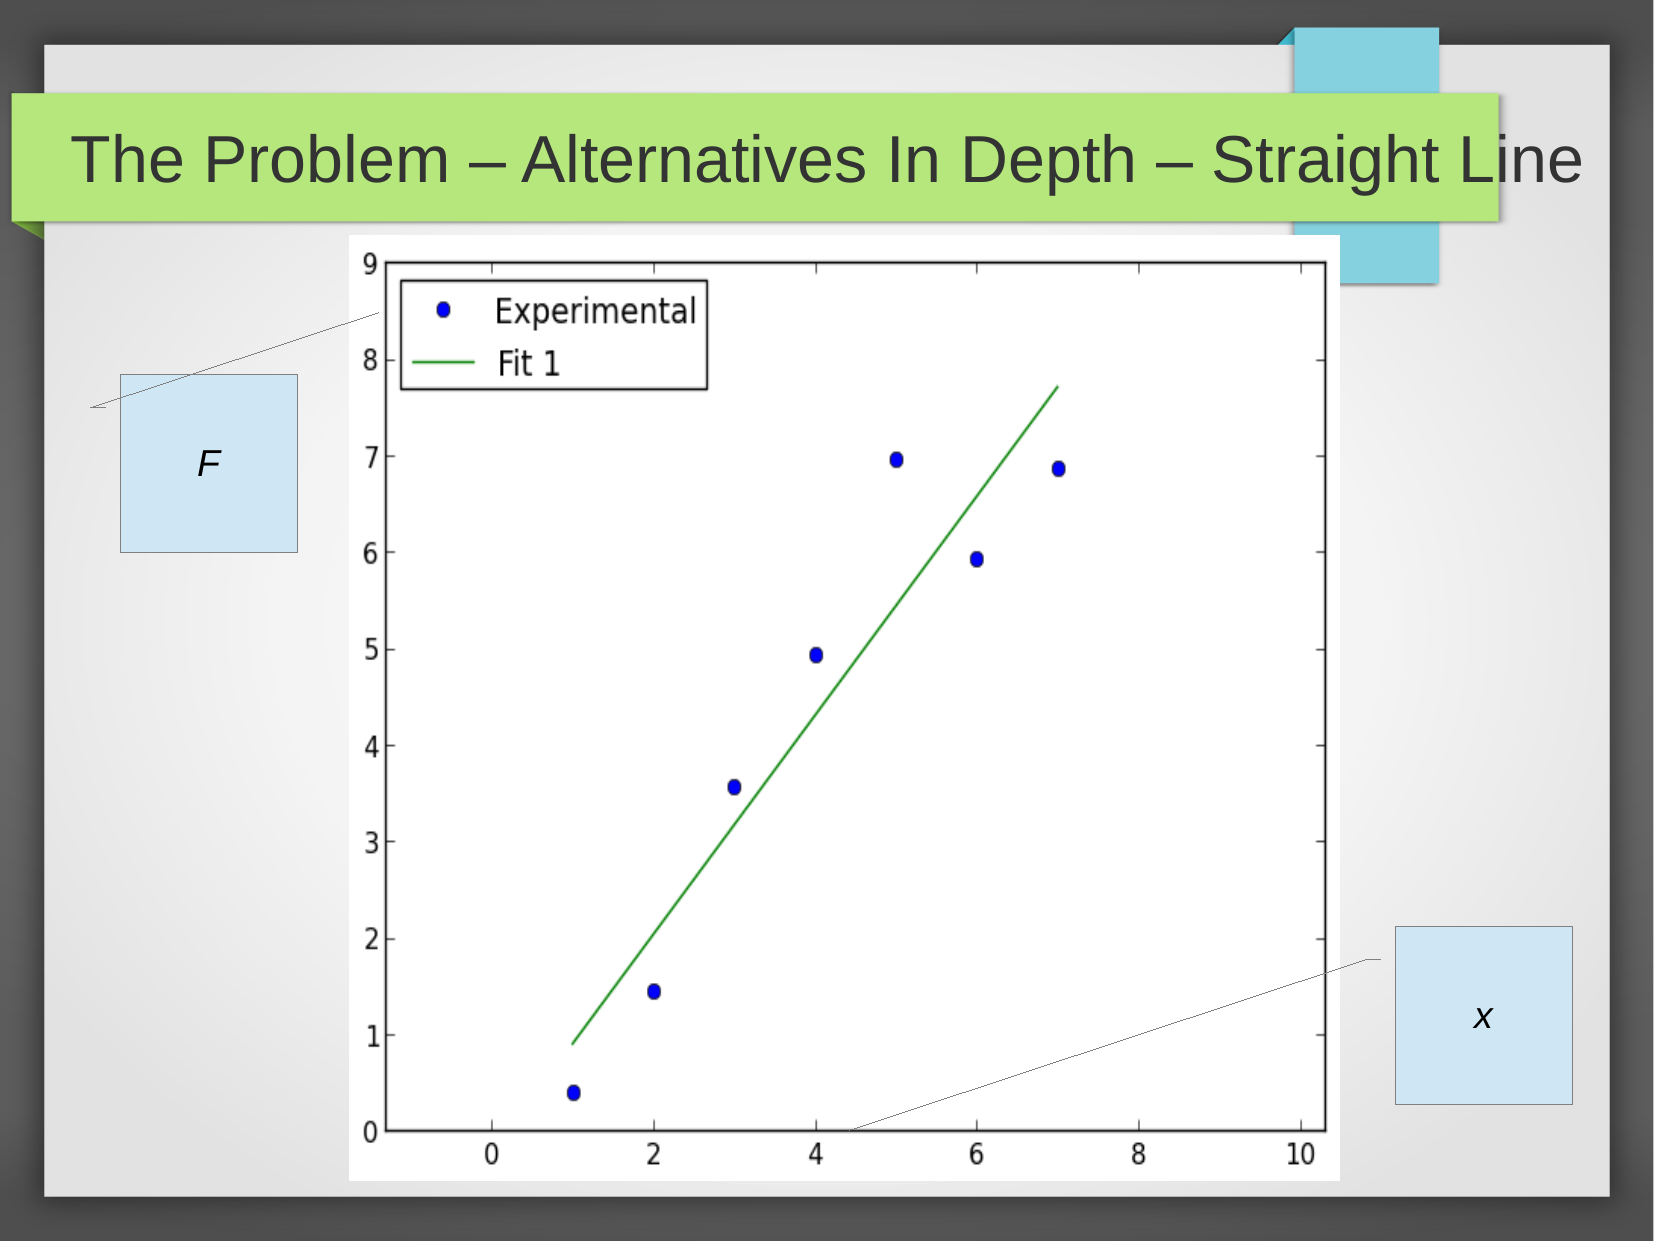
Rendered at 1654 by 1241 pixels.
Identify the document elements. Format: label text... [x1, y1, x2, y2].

title The Problem – Alternatives In Depth – Straight Line [70, 106, 1591, 213]
text_box x [1395, 927, 1572, 1104]
text_box F [90, 312, 379, 552]
picture [0, 0, 1654, 1241]
